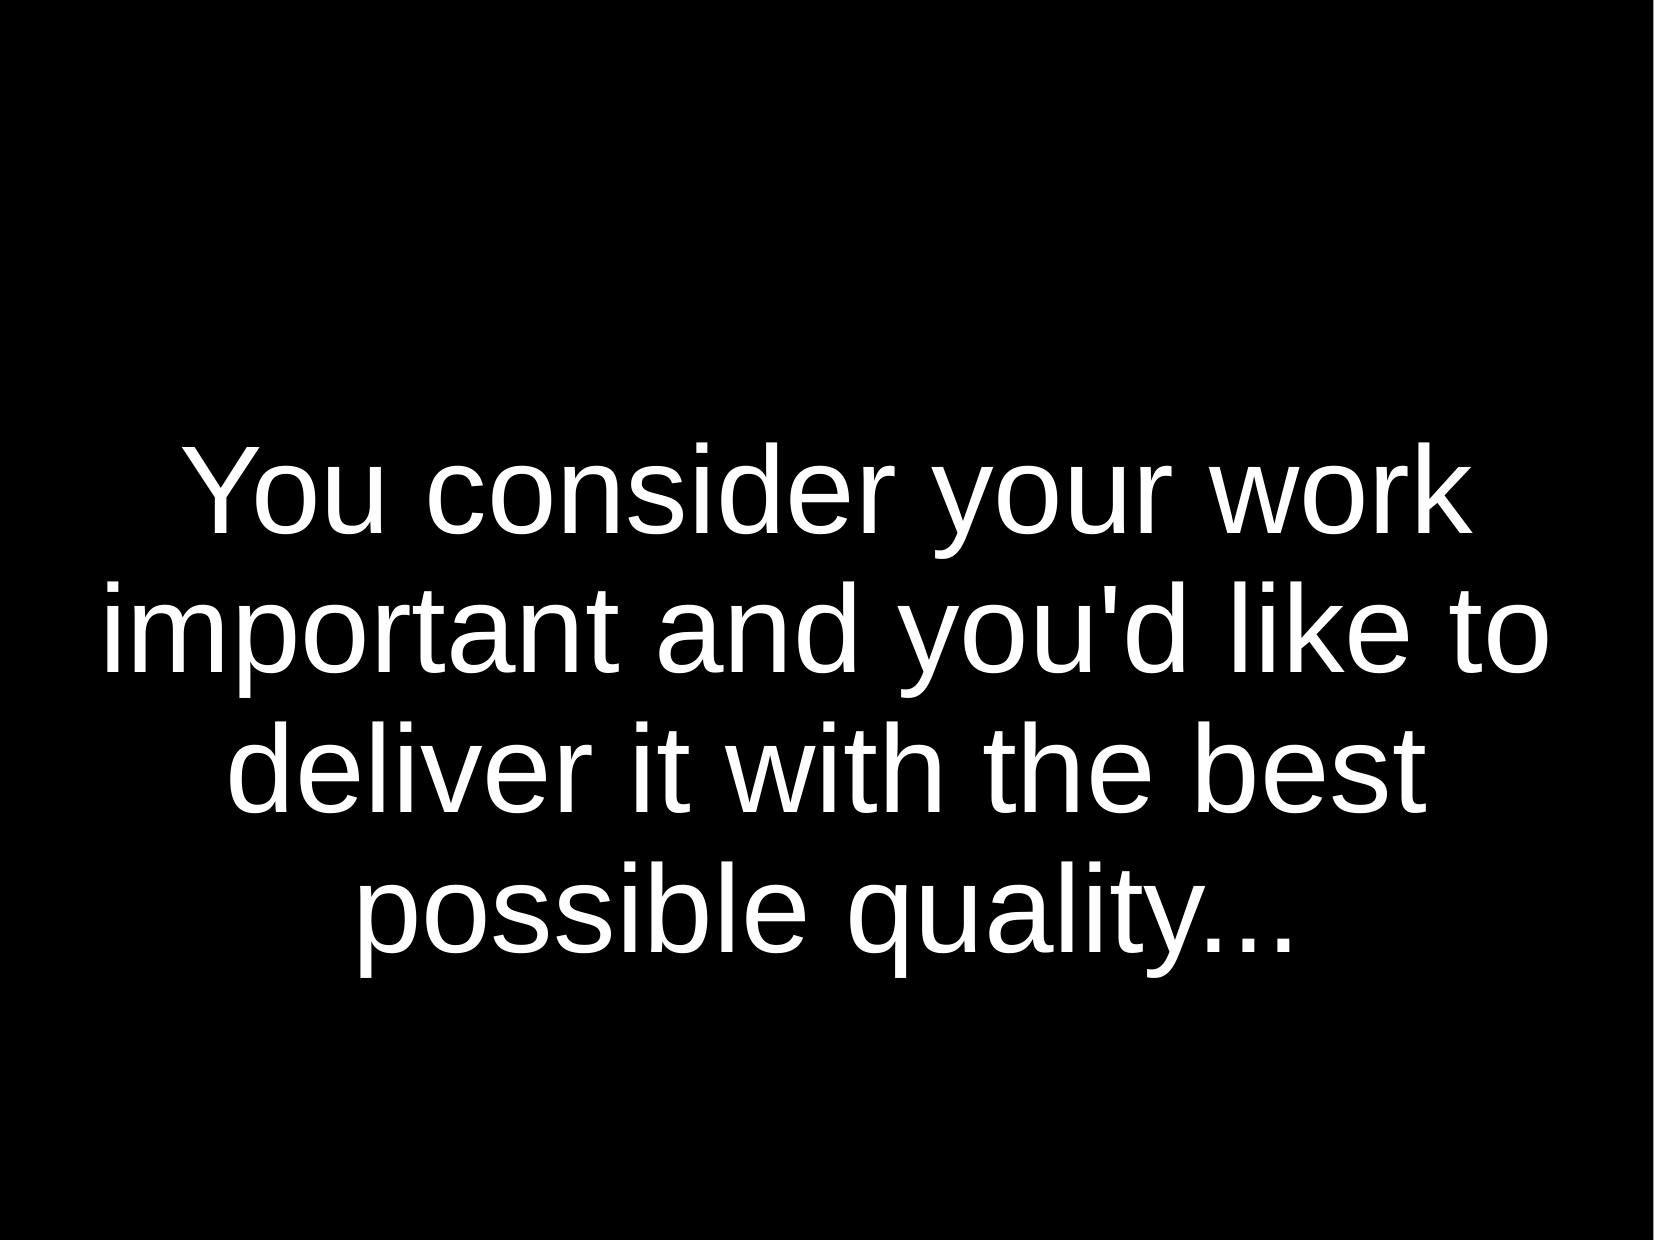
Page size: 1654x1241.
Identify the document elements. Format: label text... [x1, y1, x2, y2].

subtitle You consider your work important and you'd like to deliver it with the best possible quality... [82, 297, 1571, 1102]
